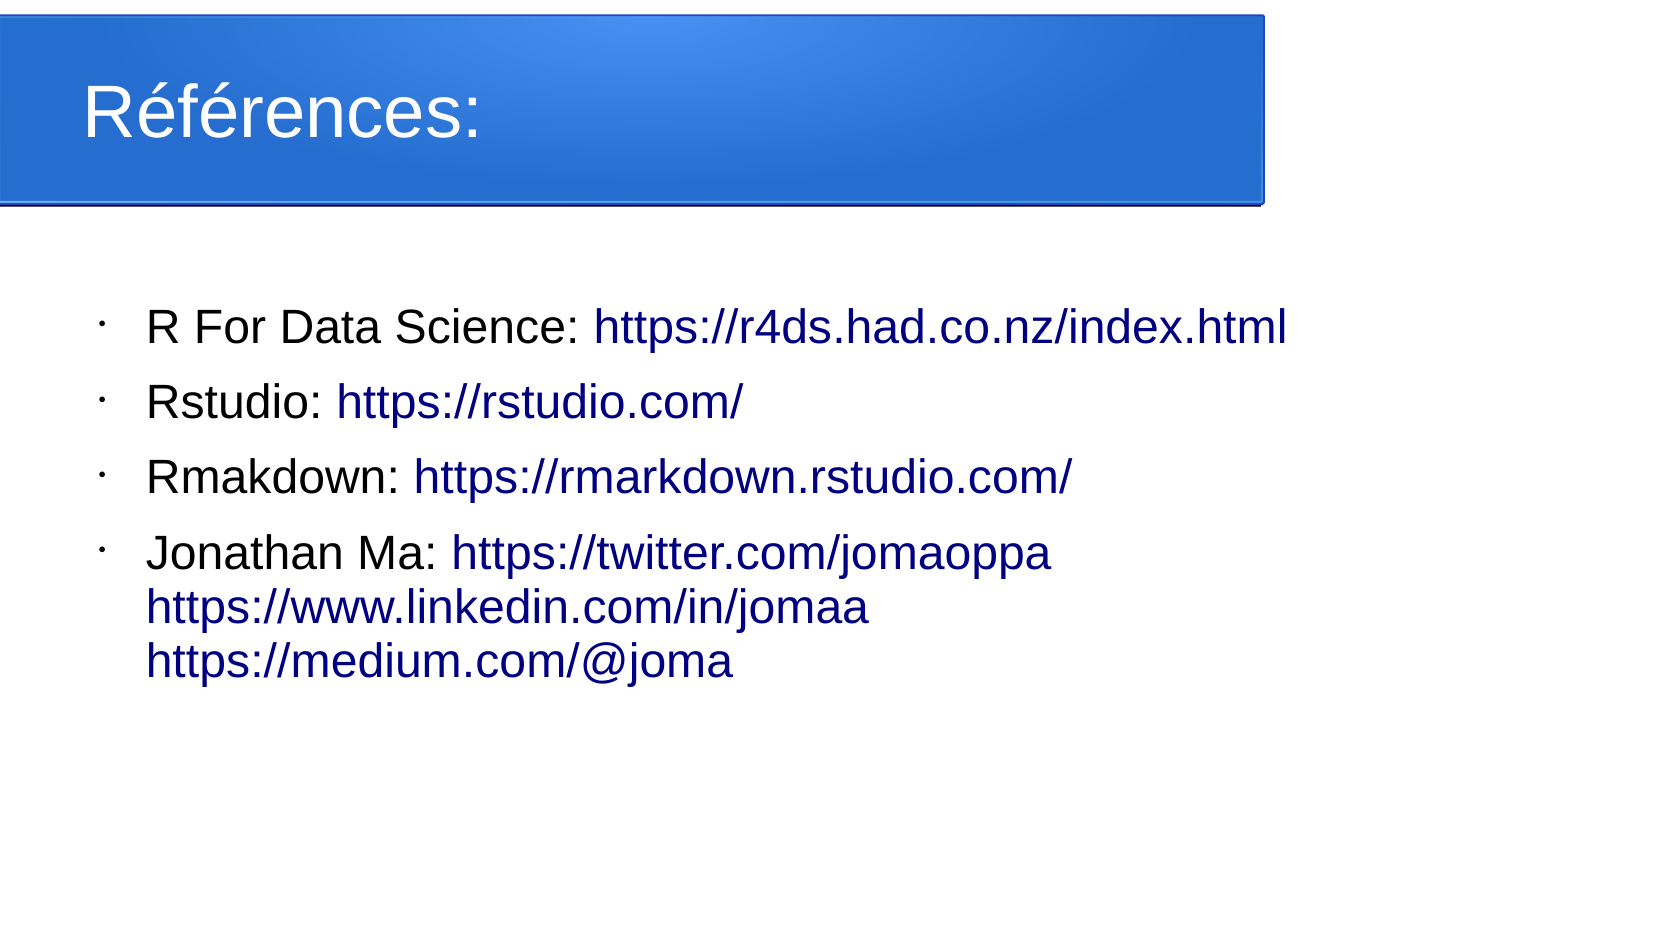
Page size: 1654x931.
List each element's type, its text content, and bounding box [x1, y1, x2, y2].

list R For Data Science: https://r4ds.had.co.nz/index.html Rstudio: https://rstudio.com/ Rmakdown: https://rmarkdown.rstudio.com/ Jonathan Ma: https://twitter.com/jomaoppa https://www.linkedin.com/in/jomaa https://medium.com/@joma [82, 224, 1571, 764]
title Références: [82, 35, 1235, 189]
